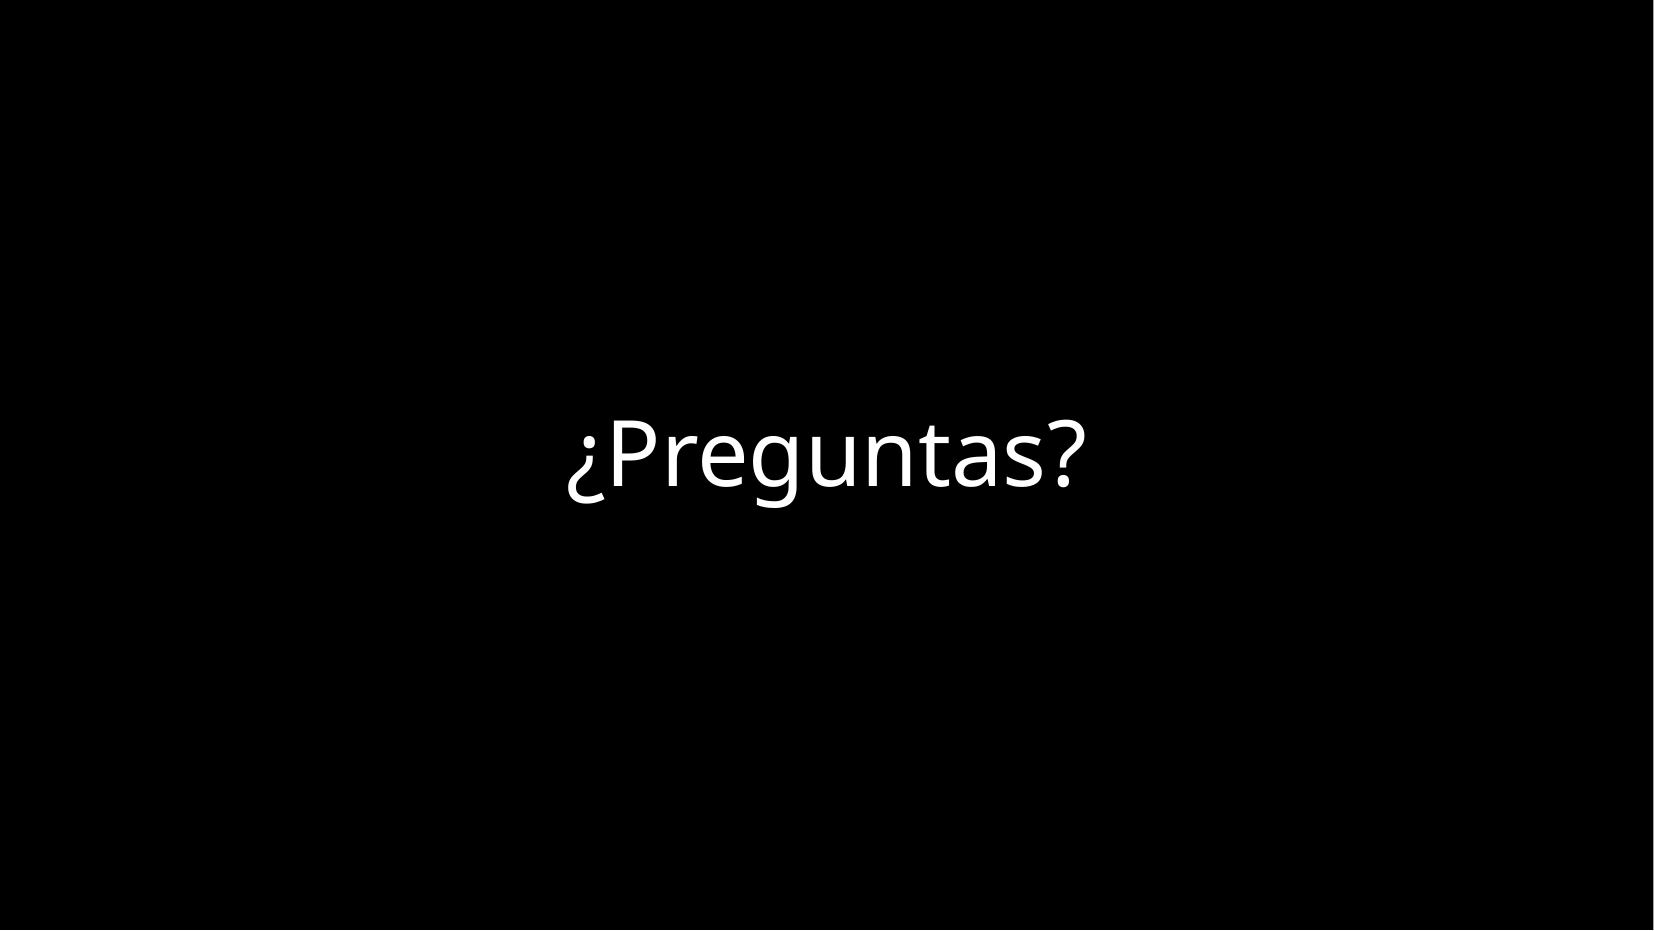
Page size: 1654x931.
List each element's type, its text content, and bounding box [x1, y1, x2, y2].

title ¿Preguntas? [82, 373, 1571, 529]
